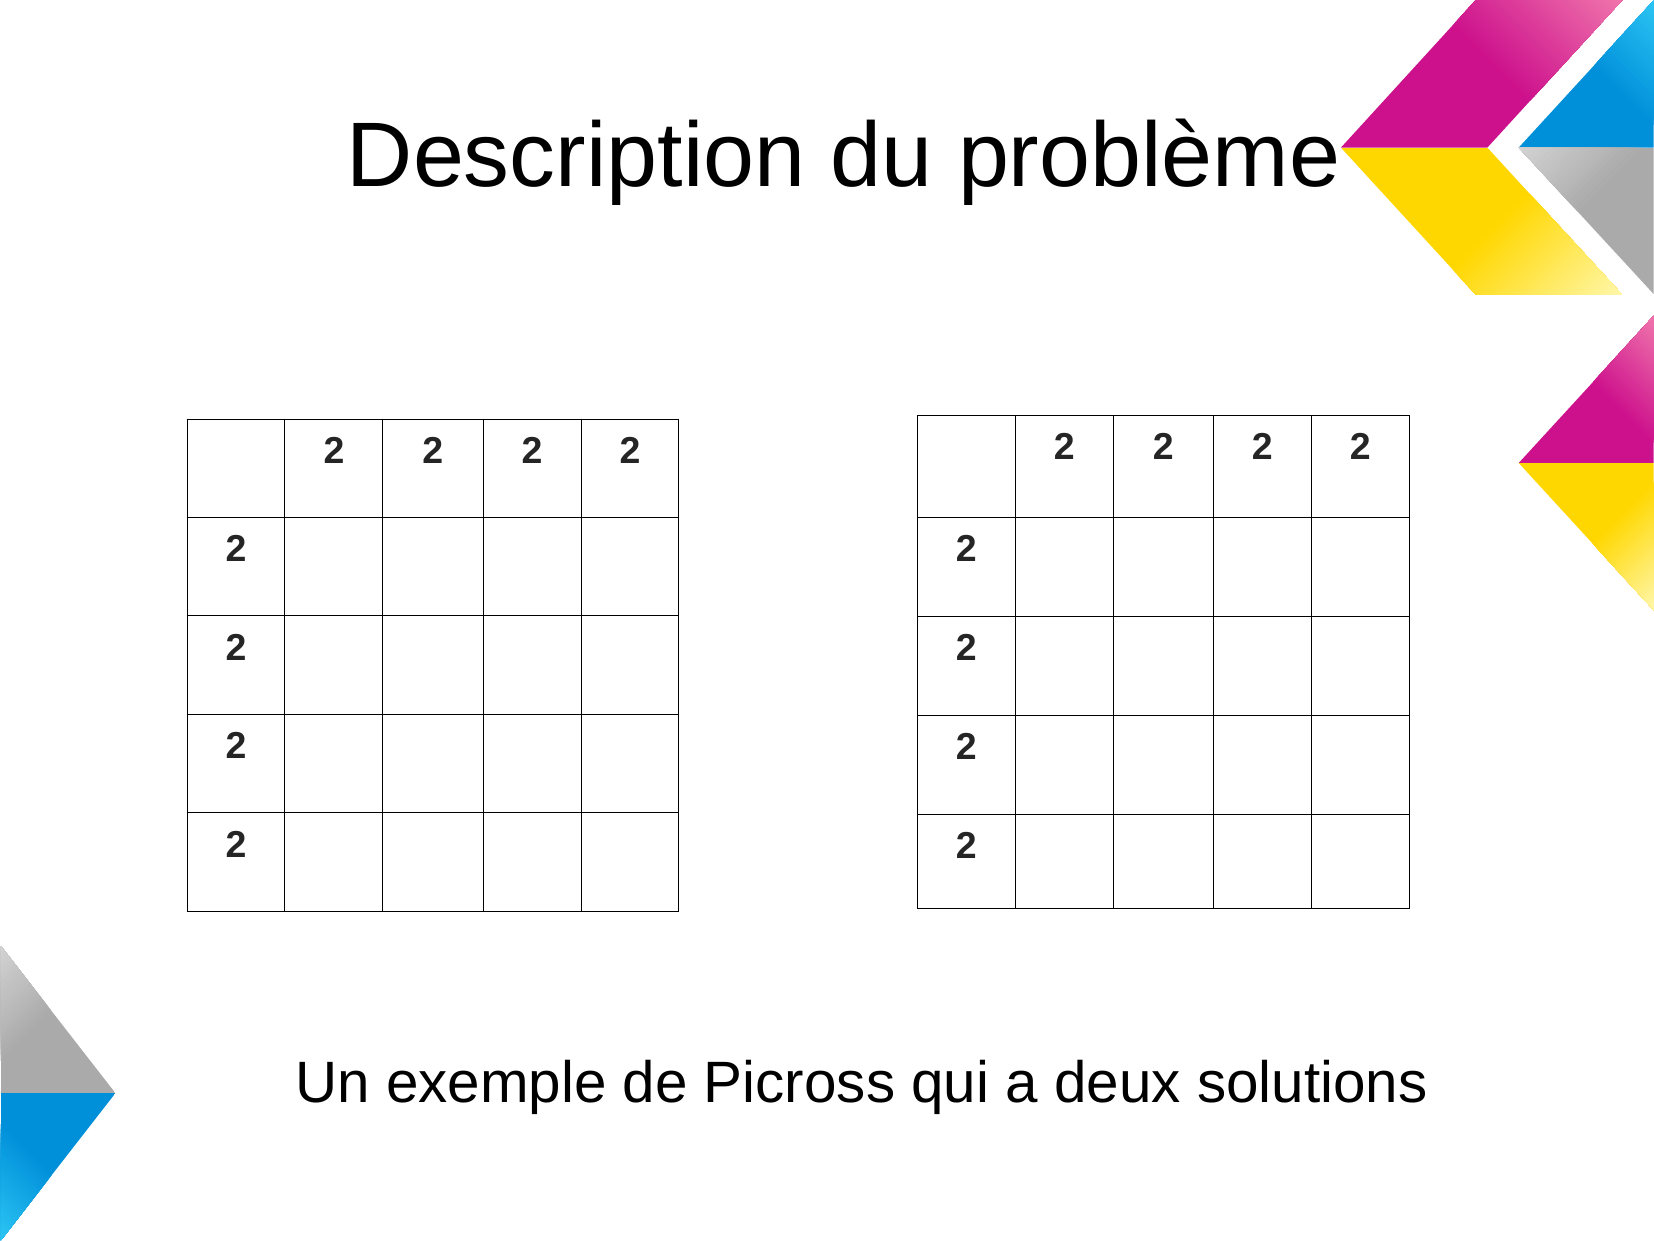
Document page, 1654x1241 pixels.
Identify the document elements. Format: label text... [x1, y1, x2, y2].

table_header 2 [484, 420, 581, 517]
table_cell [1114, 716, 1213, 814]
table_cell [484, 518, 581, 615]
table_cell [582, 715, 678, 812]
table_header 2 [285, 420, 382, 517]
table_cell [1114, 815, 1213, 908]
table_cell [383, 518, 483, 615]
table_cell [582, 518, 678, 615]
table_cell [582, 616, 678, 714]
table_cell [1016, 716, 1113, 814]
table_header 2 [383, 420, 483, 517]
table_header 2 [1016, 416, 1113, 517]
table_cell 2 [918, 617, 1015, 715]
table_cell [1312, 716, 1409, 814]
table_cell [1214, 815, 1311, 908]
table_cell 2 [918, 815, 1015, 908]
table_cell [1214, 518, 1311, 616]
table_header 2 [1214, 416, 1311, 517]
table_cell [1114, 518, 1213, 616]
table_cell [484, 715, 581, 812]
table_header 2 [1114, 416, 1213, 517]
table_cell [383, 715, 483, 812]
text_box Un exemple de Picross qui a deux solutions [271, 1039, 1453, 1120]
table_cell [582, 813, 678, 911]
table_header [918, 416, 1015, 517]
table_cell [1312, 815, 1409, 908]
table_cell 2 [918, 716, 1015, 814]
table_cell 2 [188, 518, 284, 615]
table_cell 2 [188, 715, 284, 812]
table_cell [1214, 617, 1311, 715]
table_cell 2 [918, 518, 1015, 616]
table_cell [1016, 617, 1113, 715]
table_cell [484, 616, 581, 714]
table_cell [1114, 617, 1213, 715]
table_header 2 [582, 420, 678, 517]
table_cell [285, 518, 382, 615]
table_cell [285, 616, 382, 714]
table_cell [383, 813, 483, 911]
table_cell [285, 715, 382, 812]
table_cell [1214, 716, 1311, 814]
table_header 2 [1312, 416, 1409, 517]
table_header [188, 420, 284, 517]
table_cell [1312, 518, 1409, 616]
table_cell 2 [188, 616, 284, 714]
table_cell [1016, 518, 1113, 616]
table_cell [1016, 815, 1113, 908]
table_cell [383, 616, 483, 714]
table_cell [285, 813, 382, 911]
title Description du problème [82, 49, 1571, 257]
table_cell 2 [188, 813, 284, 911]
table_cell [484, 813, 581, 911]
table_cell [1312, 617, 1409, 715]
